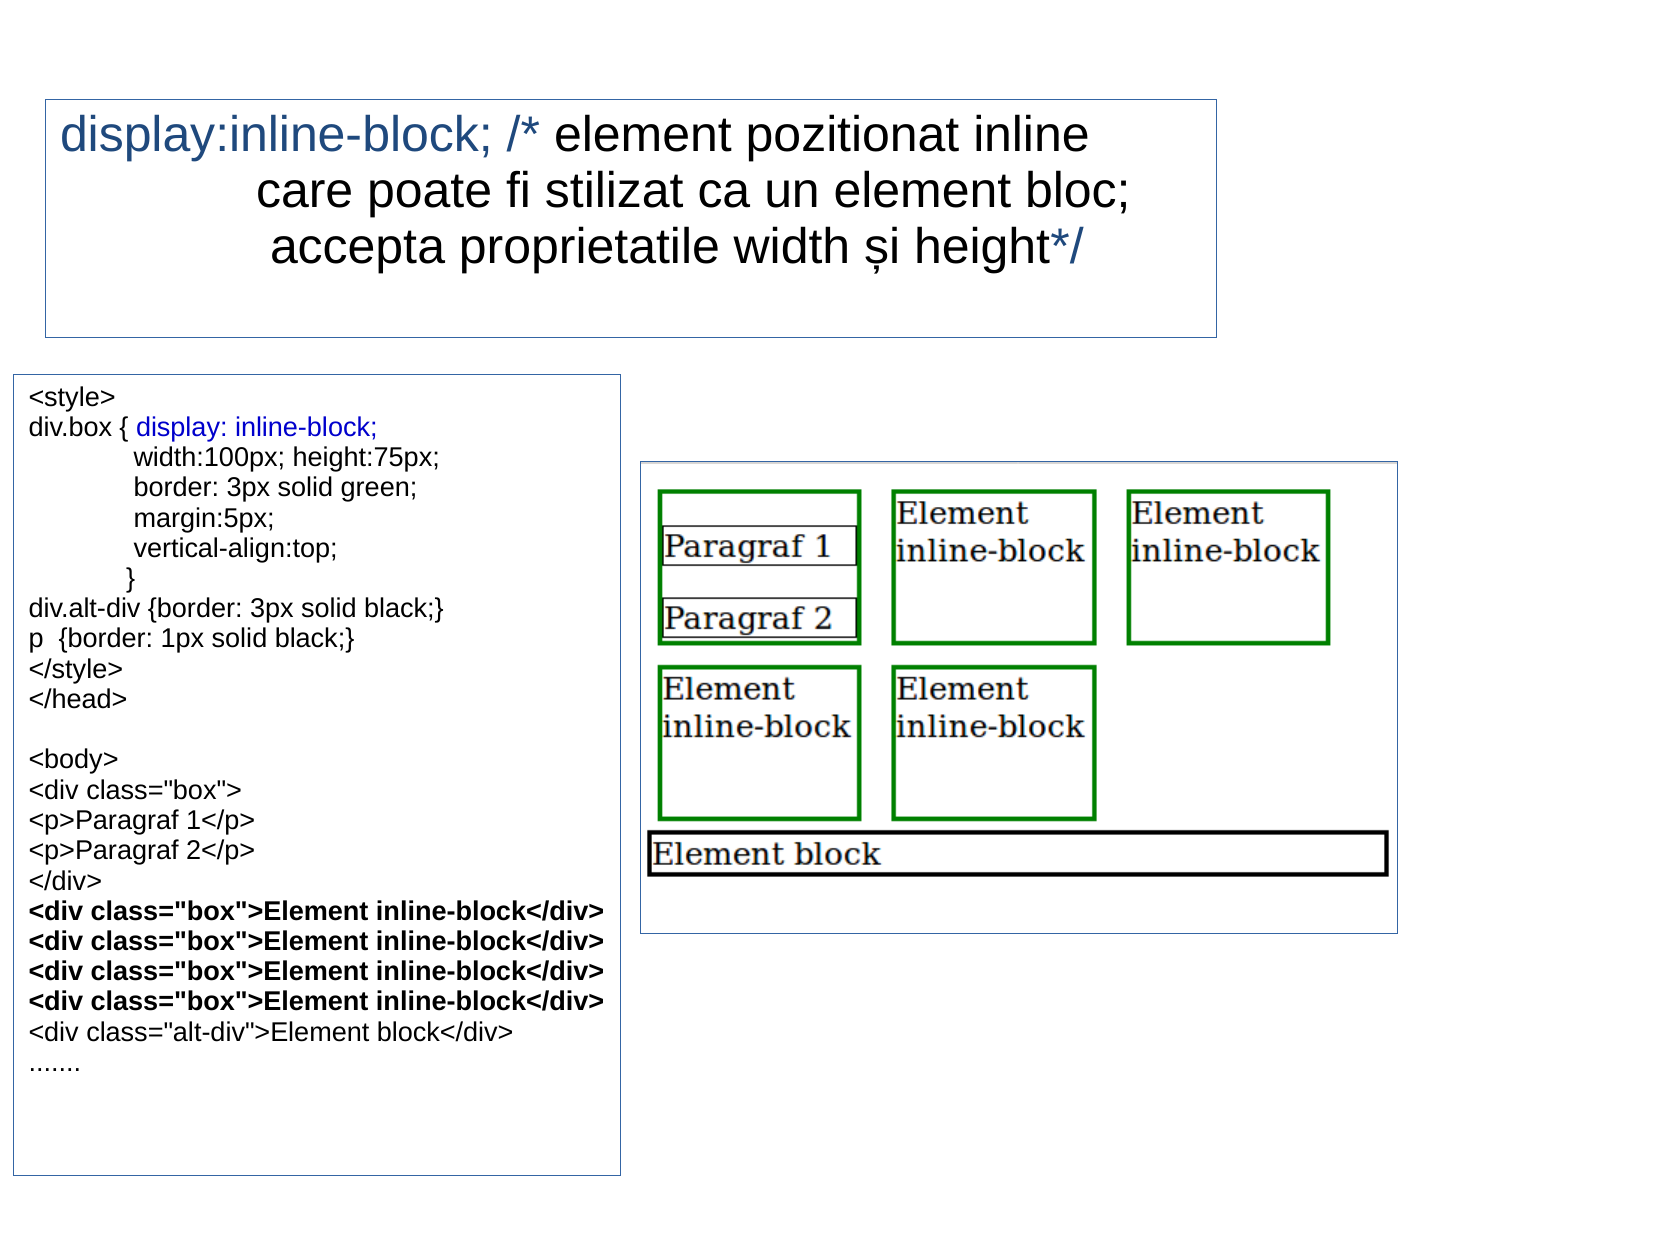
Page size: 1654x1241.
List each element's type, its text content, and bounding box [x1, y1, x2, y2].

text_box display:inline-block; /* element pozitionat inline care poate fi stilizat ca un element bloc; accepta proprietatile width și height*/ [45, 99, 1217, 338]
picture [640, 461, 1398, 934]
text_box <style> div.box { display: inline-block; width:100px; height:75px; border: 3px solid green; margin:5px; vertical-align:top; } div.alt-div {border: 3px solid black;} p {border: 1px solid black;} </style> </head> <body> <div class="box"> <p>Paragraf 1</p> <p>Paragraf 2</p> </div> <div class="box">Element inline-block</div> <div class="box">Element inline-block</div> <div class="box">Element inline-block</div> <div class="box">Element inline-block</div> <div class="alt-div">Element block</div> ....... [13, 374, 621, 1176]
